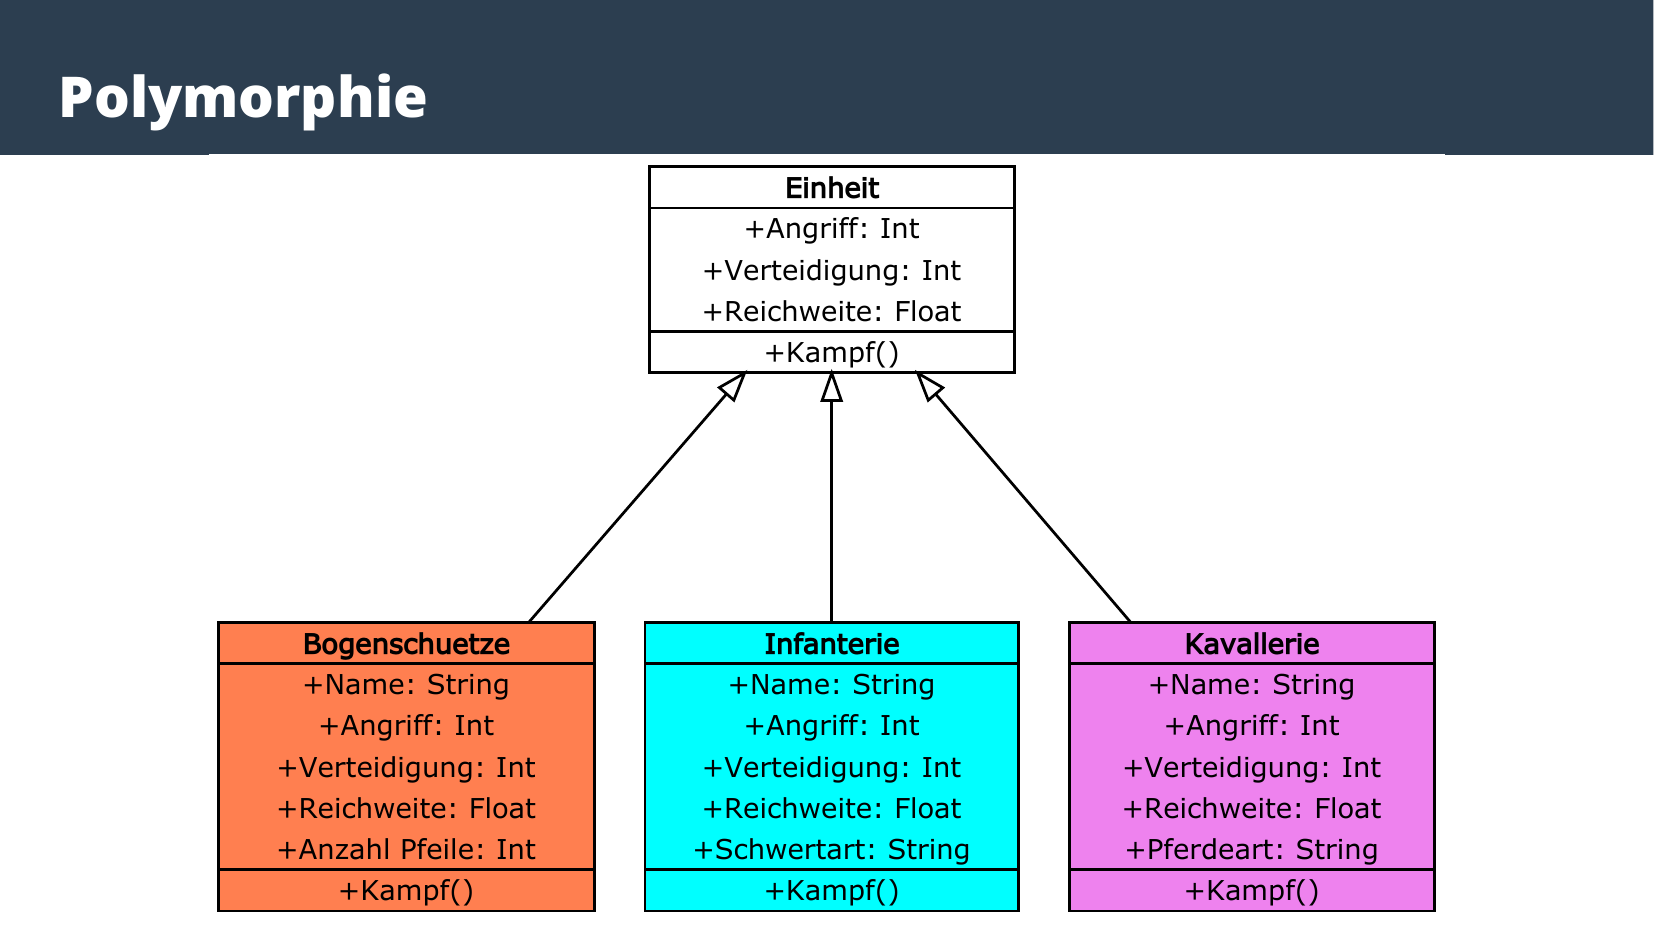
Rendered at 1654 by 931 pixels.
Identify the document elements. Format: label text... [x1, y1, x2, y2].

title Polymorphie [59, 37, 1595, 156]
picture [208, 154, 1446, 931]
